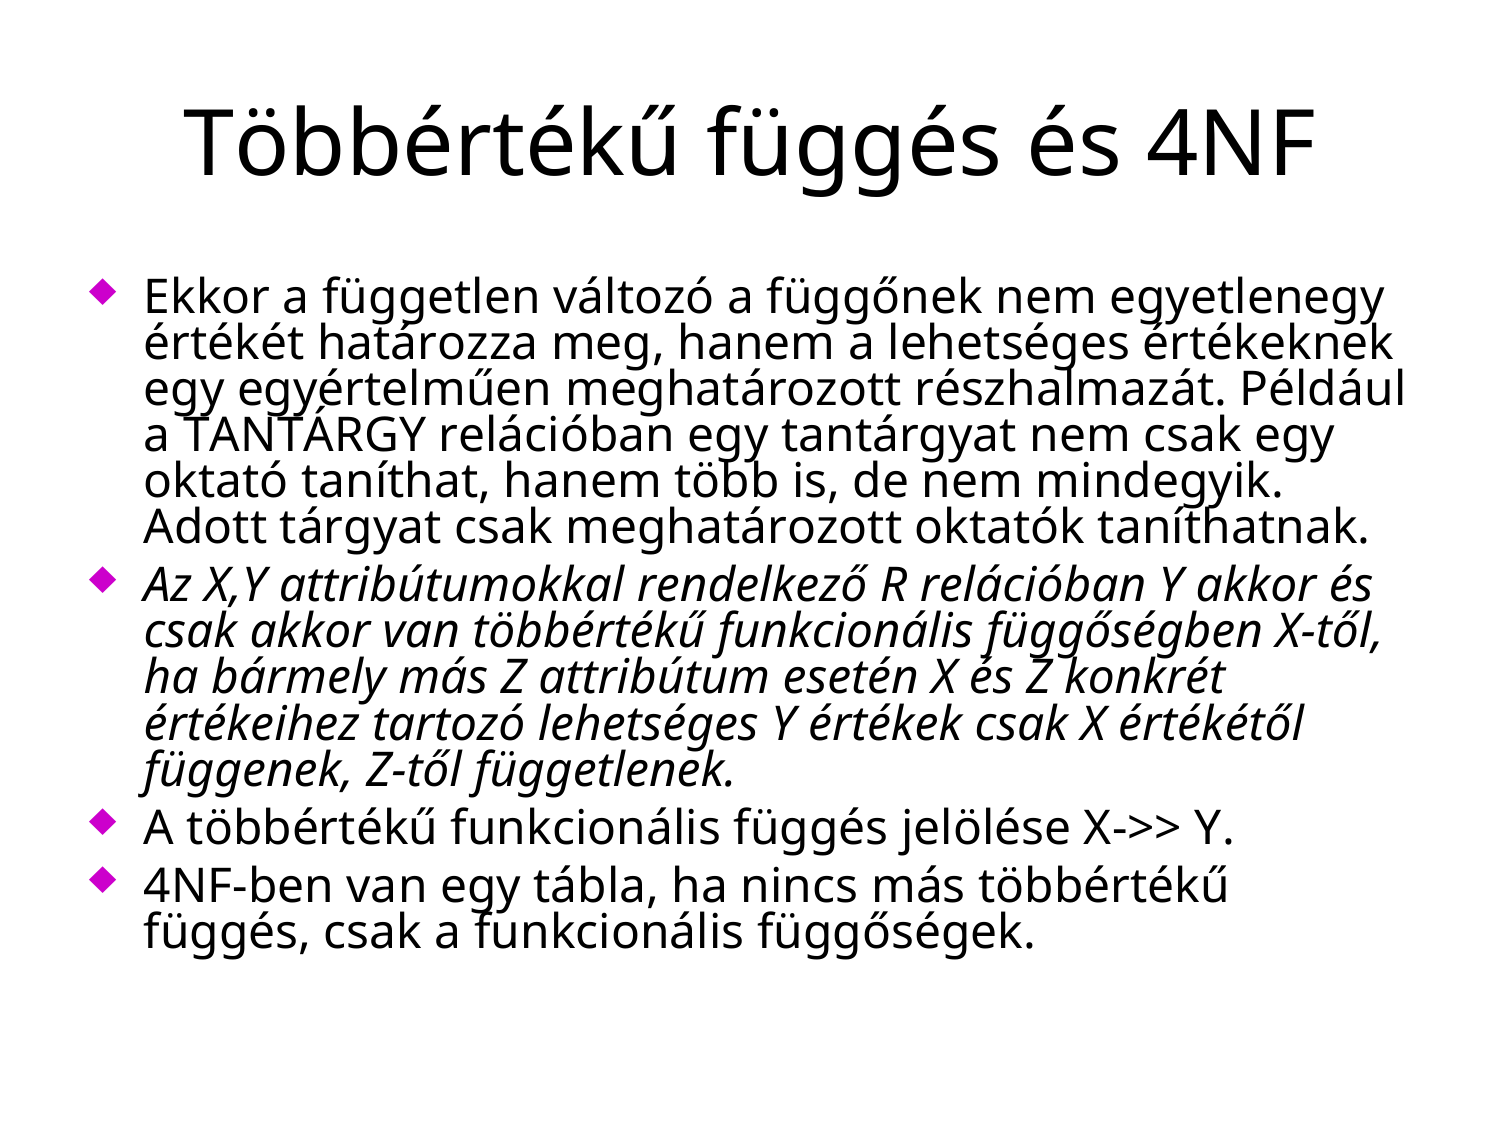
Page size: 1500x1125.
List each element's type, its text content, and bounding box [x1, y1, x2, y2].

title Többértékű függés és 4NF [75, 45, 1426, 233]
list Ekkor a független változó a függőnek nem egyetlenegy értékét határozza meg, hanem a lehetséges értékeknek egy egyértelműen meghatározott részhalmazát. Például a TANTÁRGY relációban egy tantárgyat nem csak egy oktató taníthat, hanem több is, de nem mindegyik. Adott tárgyat csak meghatározott oktatók taníthatnak. Az X,Y attribútumokkal rendelkező R relációban Y akkor és csak akkor van többértékű funkcionális függőségben X-től, ha bármely más Z attribútum esetén X és Z konkrét értékeihez tartozó lehetséges Y értékek csak X értékétől függenek, Z-től függetlenek. A többértékű funkcionális függés jelölése X->> Y. 4NF-ben van egy tábla, ha nincs más többértékű függés, csak a funkcionális függőségek. [75, 268, 1426, 1012]
